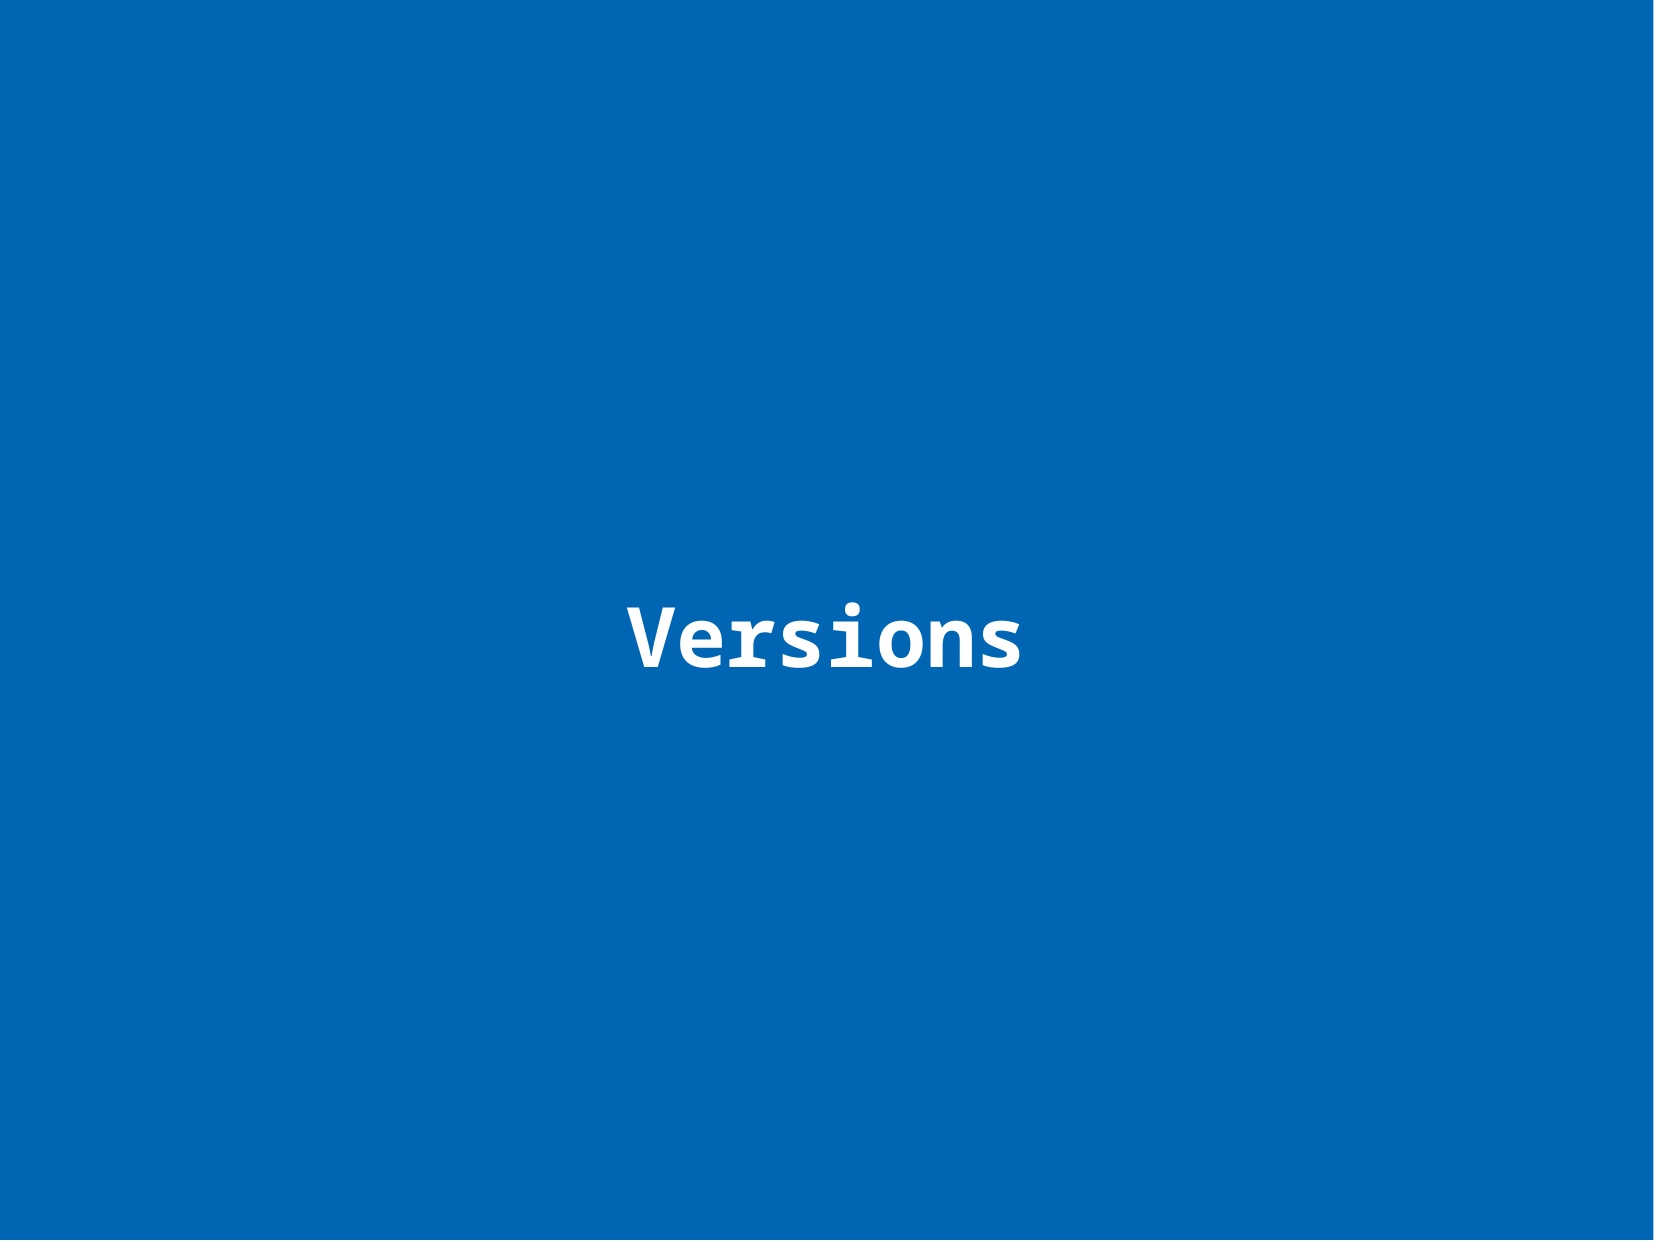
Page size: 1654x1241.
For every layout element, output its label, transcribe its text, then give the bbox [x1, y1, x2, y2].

text_box Versions [362, 571, 1291, 670]
